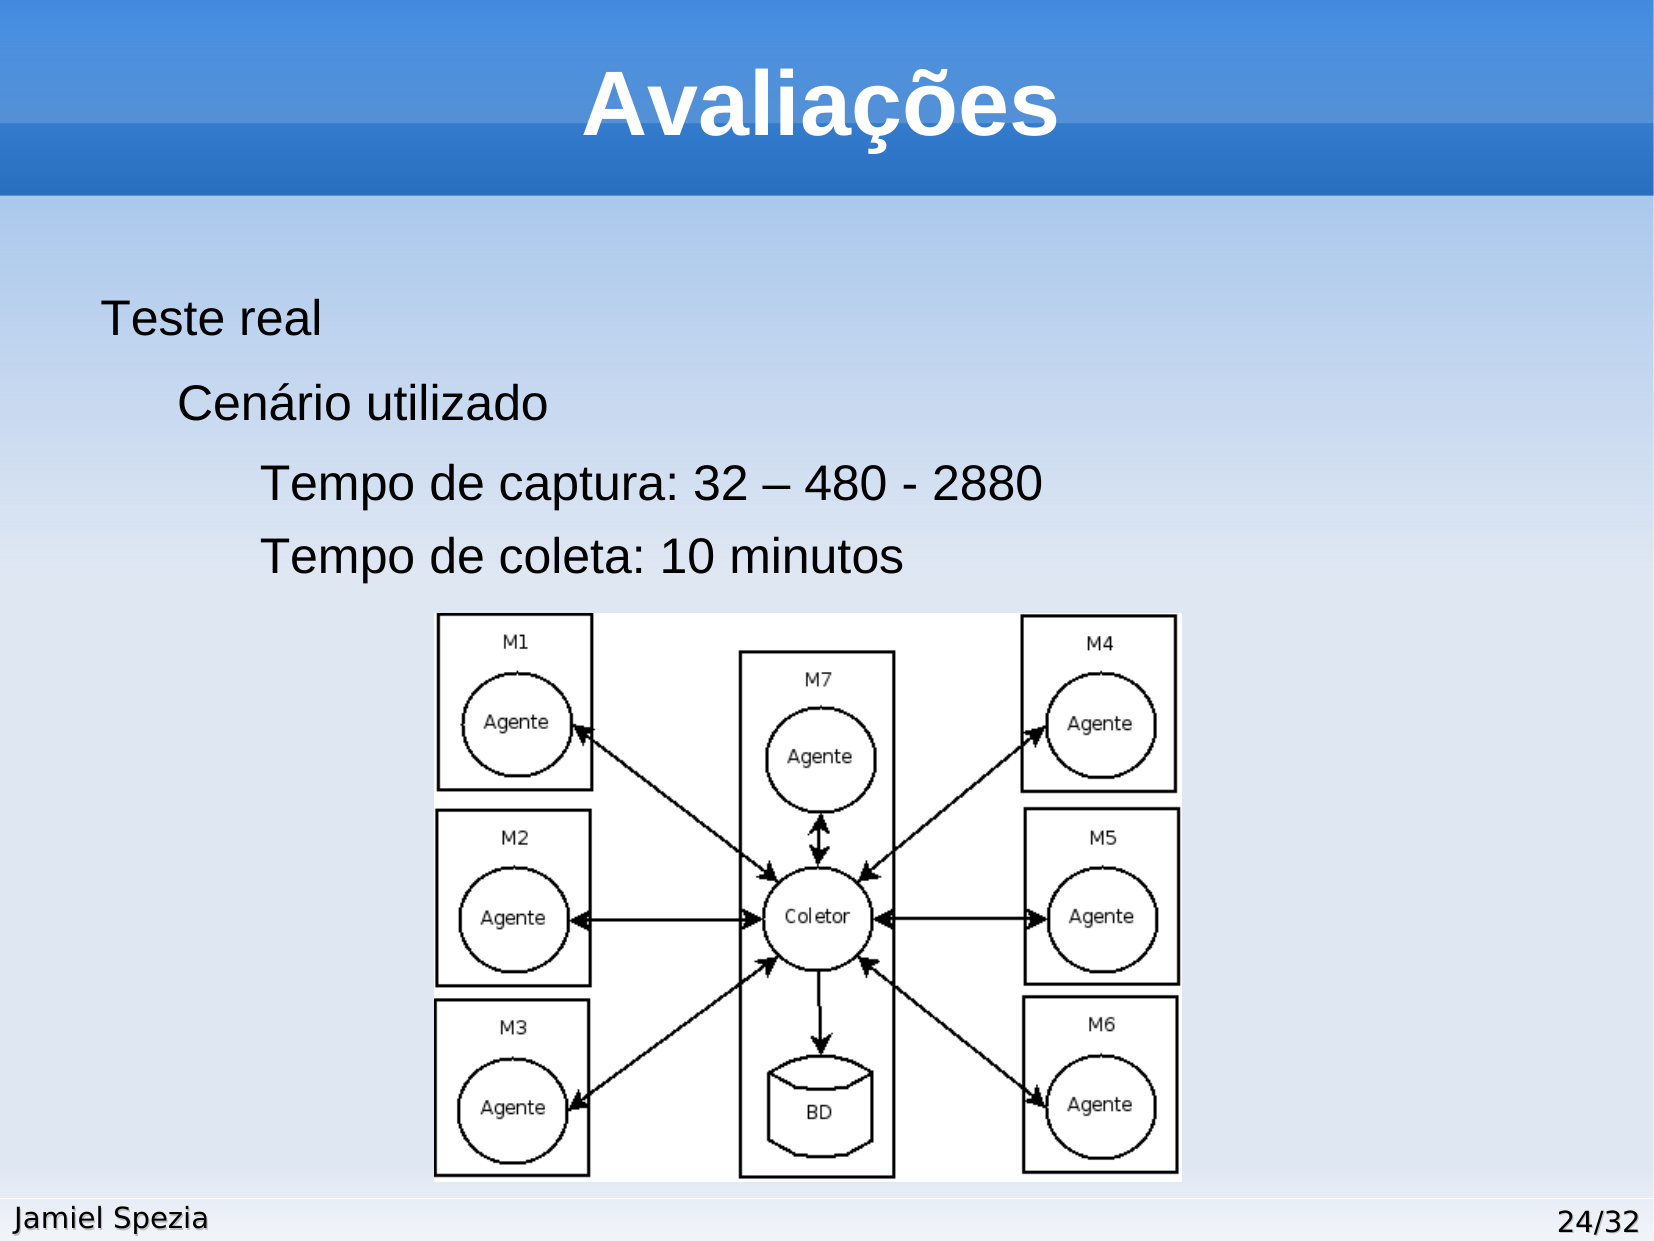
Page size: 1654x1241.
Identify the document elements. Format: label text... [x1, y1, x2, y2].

picture [0, 1199, 1654, 1241]
picture [0, 0, 1654, 1198]
list Teste real Cenário utilizado Tempo de captura: 32 – 480 - 2880 Tempo de coleta: 10 minutos [82, 290, 1571, 1094]
title Avaliações [76, 0, 1565, 208]
